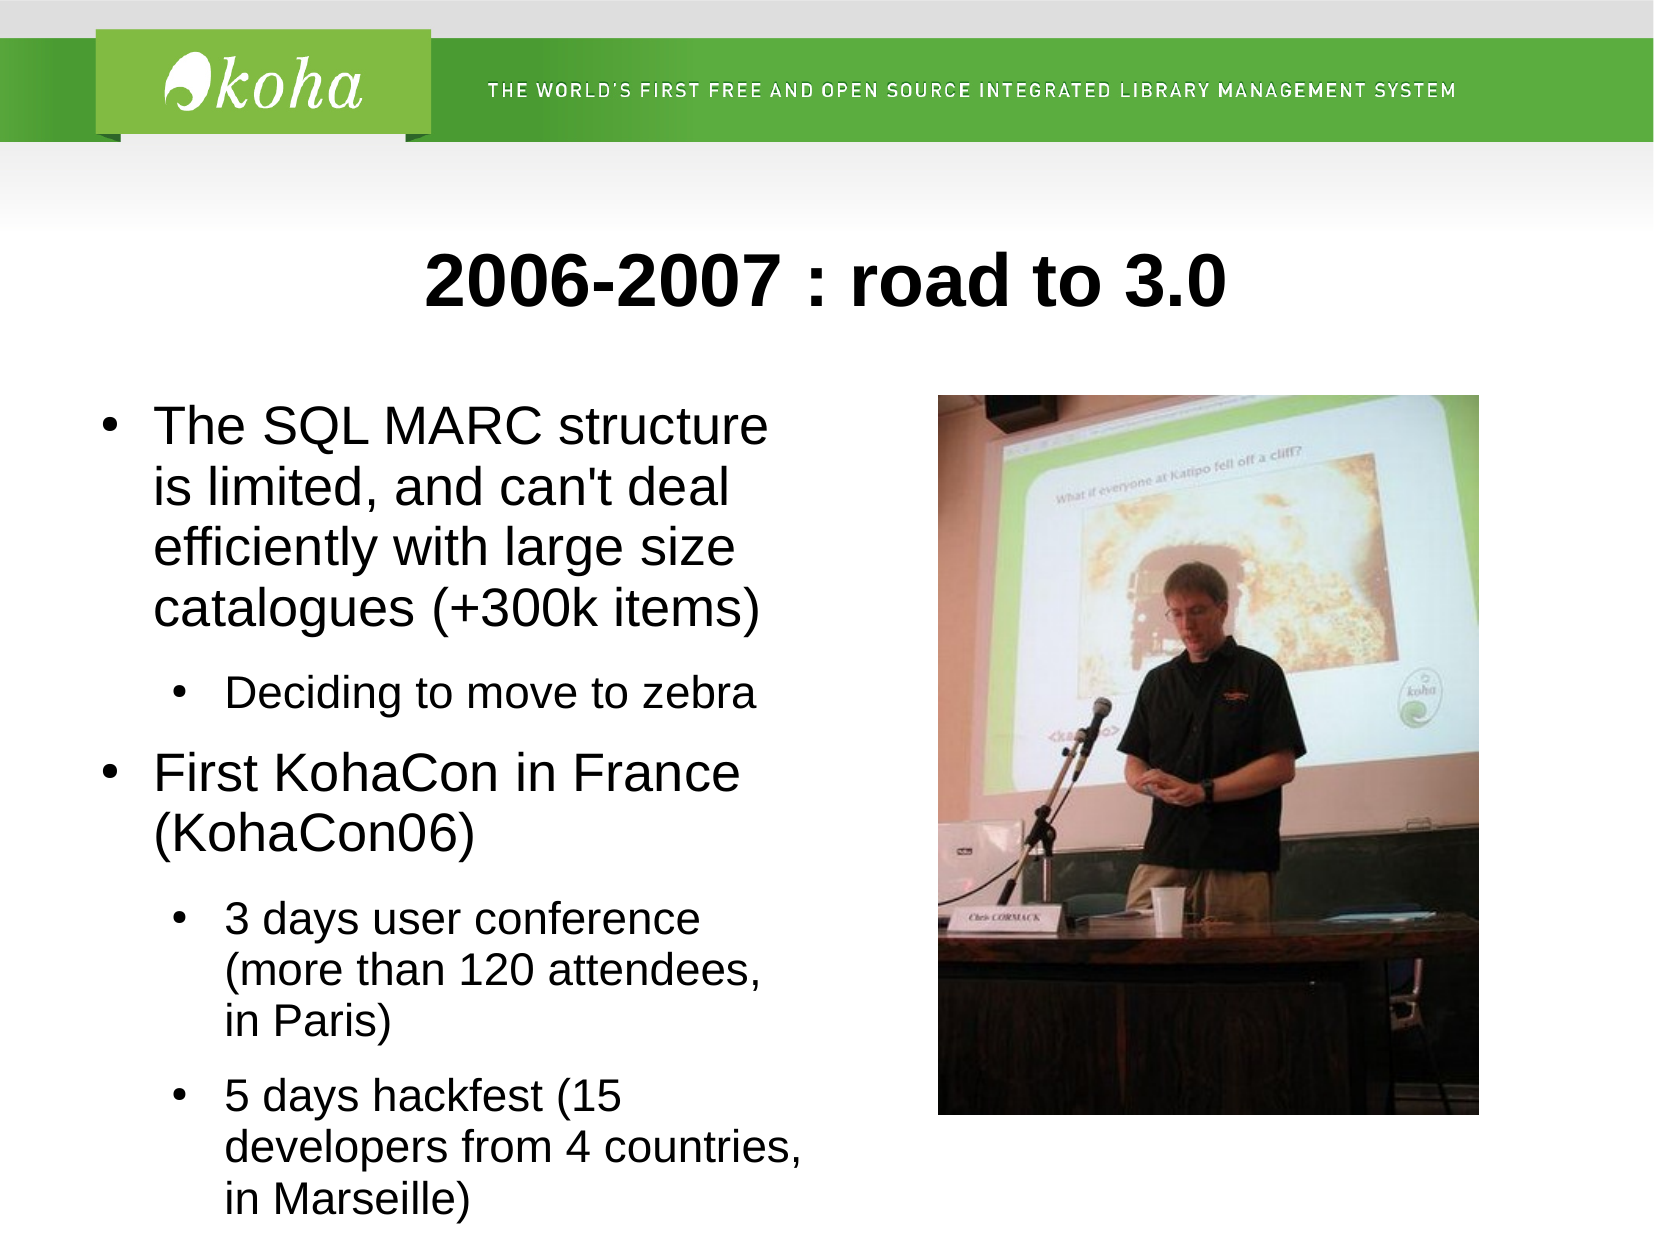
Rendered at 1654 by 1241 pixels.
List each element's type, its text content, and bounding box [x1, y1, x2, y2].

picture [0, 0, 1654, 1241]
list The SQL MARC structure is limited, and can't deal efficiently with large size catalogues (+300k items) Deciding to move to zebra First KohaCon in France (KohaCon06) 3 days user conference (more than 120 attendees, in Paris) 5 days hackfest (15 developers from 4 countries, in Marseille) [82, 395, 809, 1115]
title 2006-2007 : road to 3.0 [82, 177, 1571, 385]
